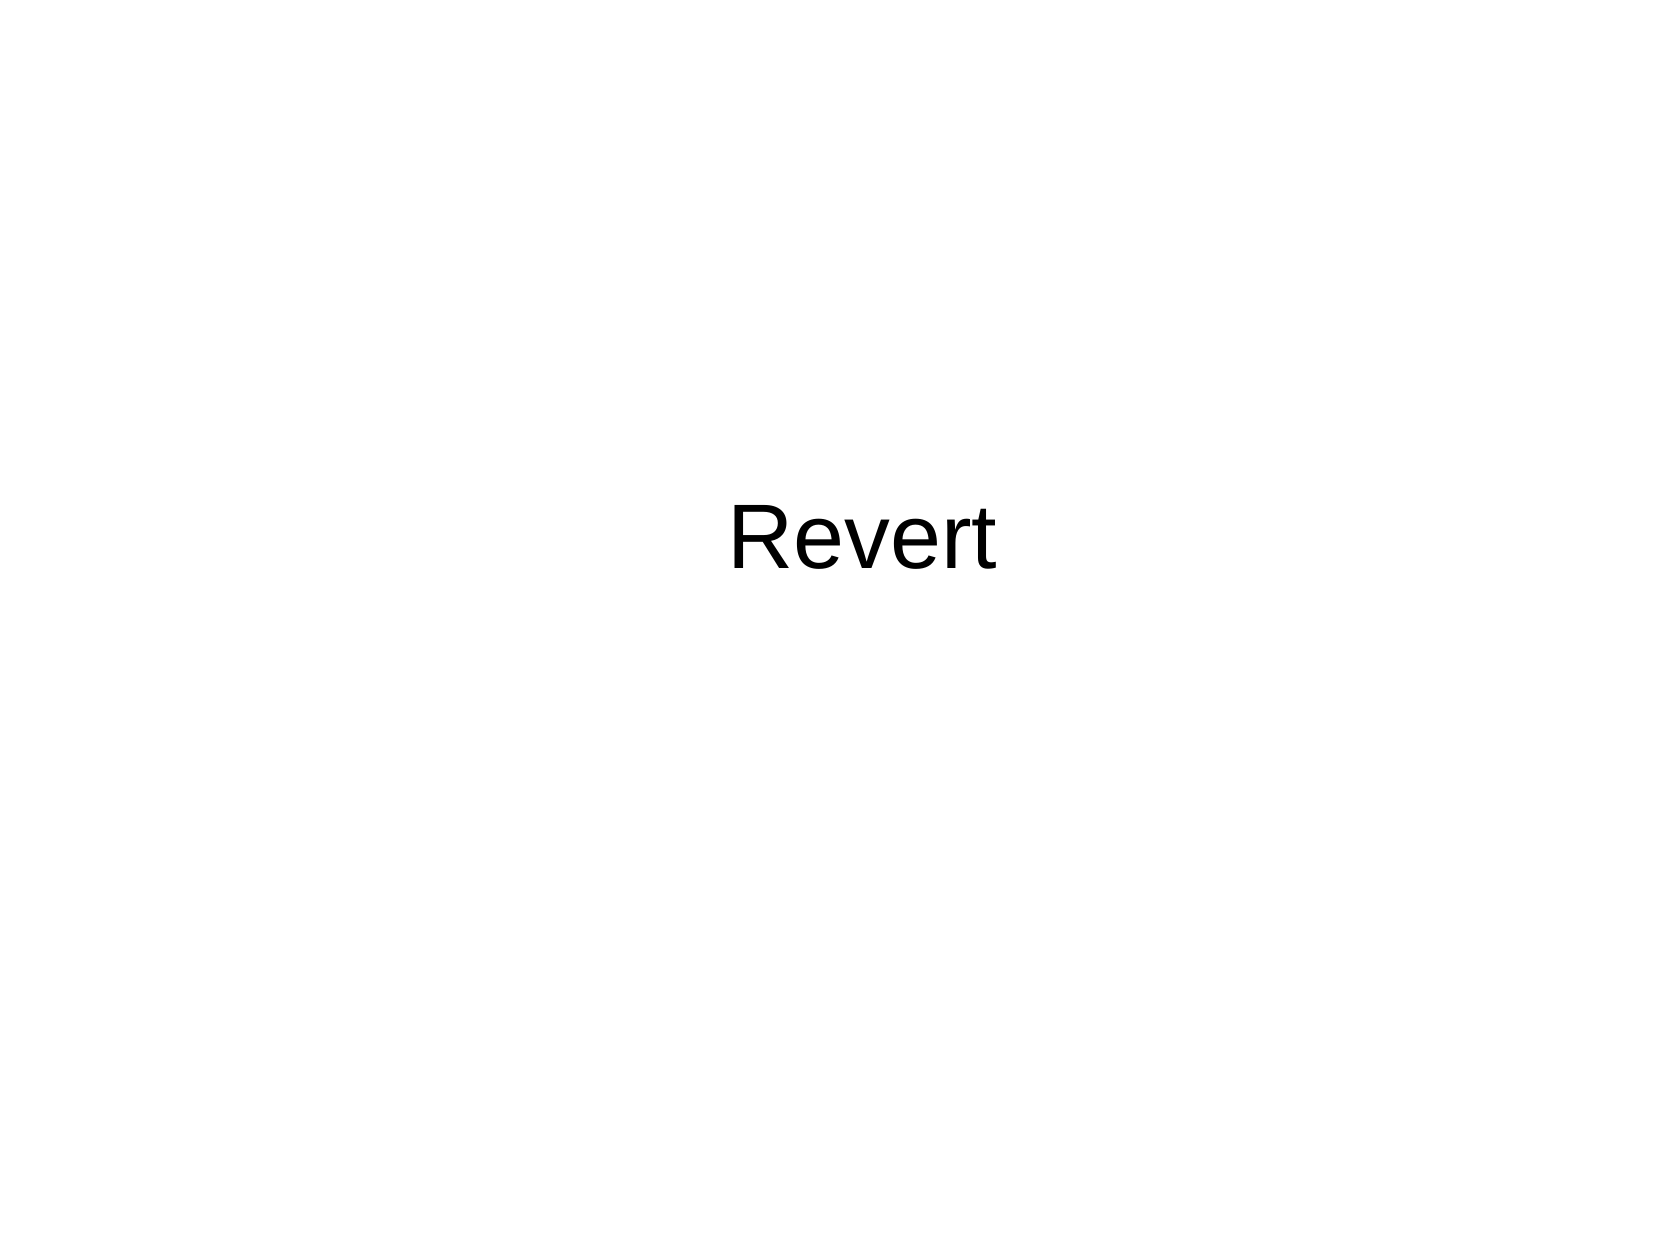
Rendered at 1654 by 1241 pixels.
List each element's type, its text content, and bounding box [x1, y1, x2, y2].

title Revert [118, 428, 1607, 636]
